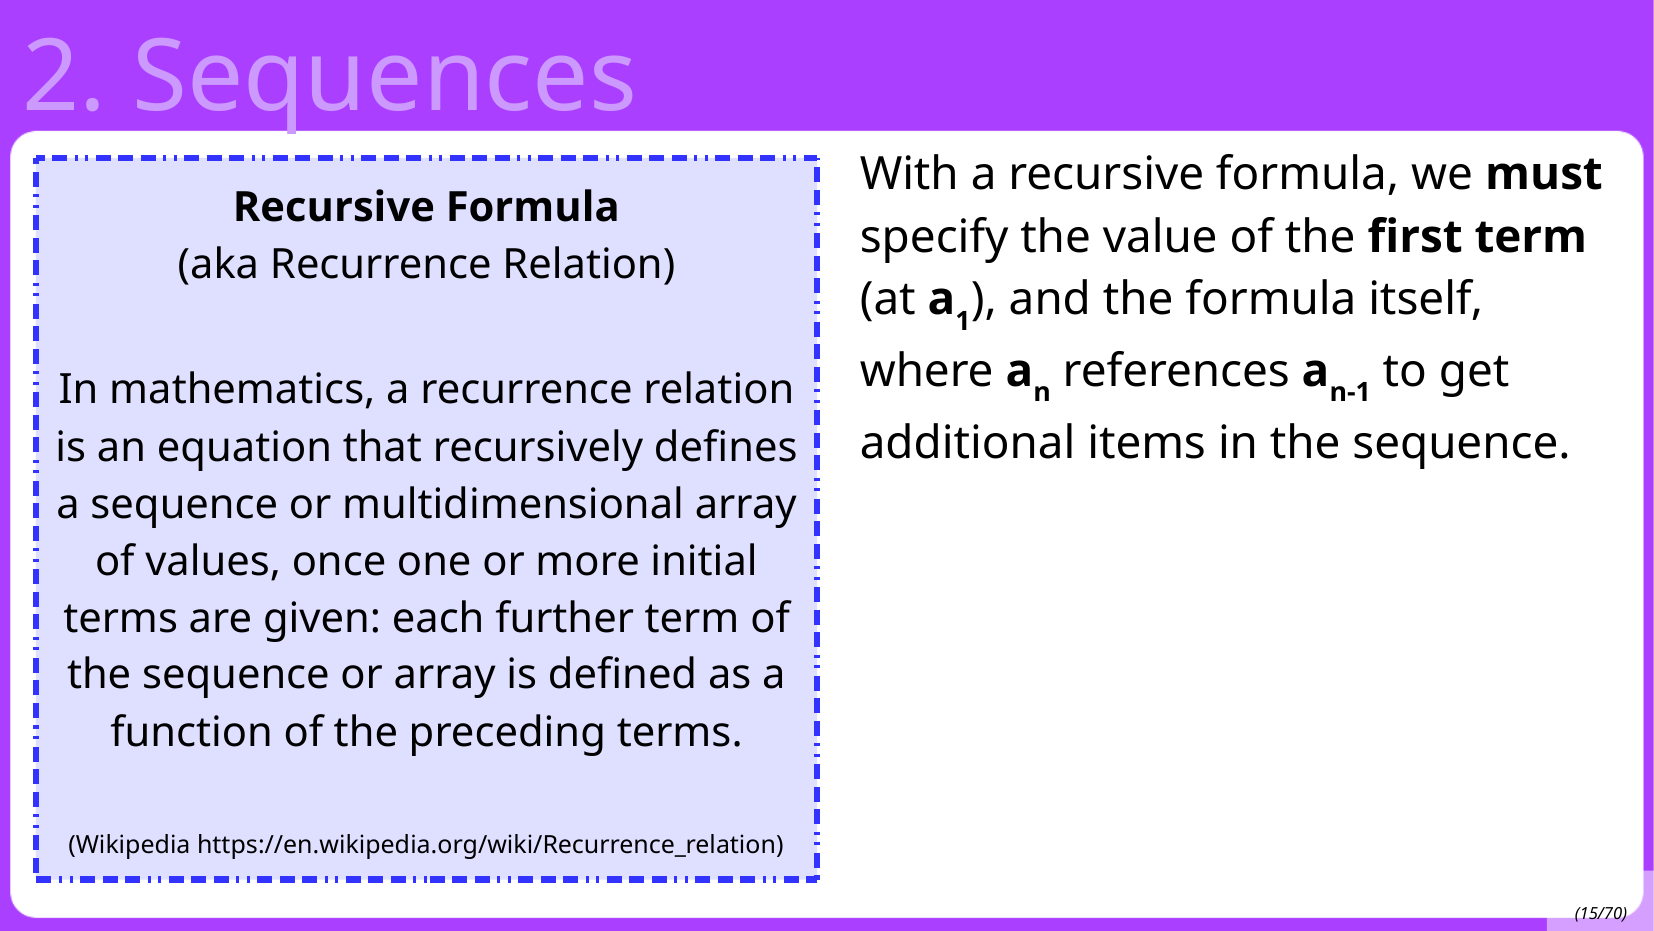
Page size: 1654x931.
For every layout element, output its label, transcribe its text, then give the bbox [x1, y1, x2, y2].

text_box Recursive Formula (aka Recurrence Relation) In mathematics, a recurrence relation is an equation that recursively defines a sequence or multidimensional array of values, once one or more initial terms are given: each further term of the sequence or array is defined as a function of the preceding terms. (Wikipedia https://en.wikipedia.org/wiki/Recurrence_relation) [35, 157, 818, 880]
title 2. Sequences [22, 13, 1511, 130]
text_box (<number>/70) [1546, 877, 1654, 931]
picture [0, 0, 1654, 931]
text_box With a recursive formula, we must specify the value of the first term (at a1), and the formula itself, where an references an-1 to get additional items in the sequence. [839, 158, 1624, 455]
text_box +2 [1546, 870, 1654, 877]
